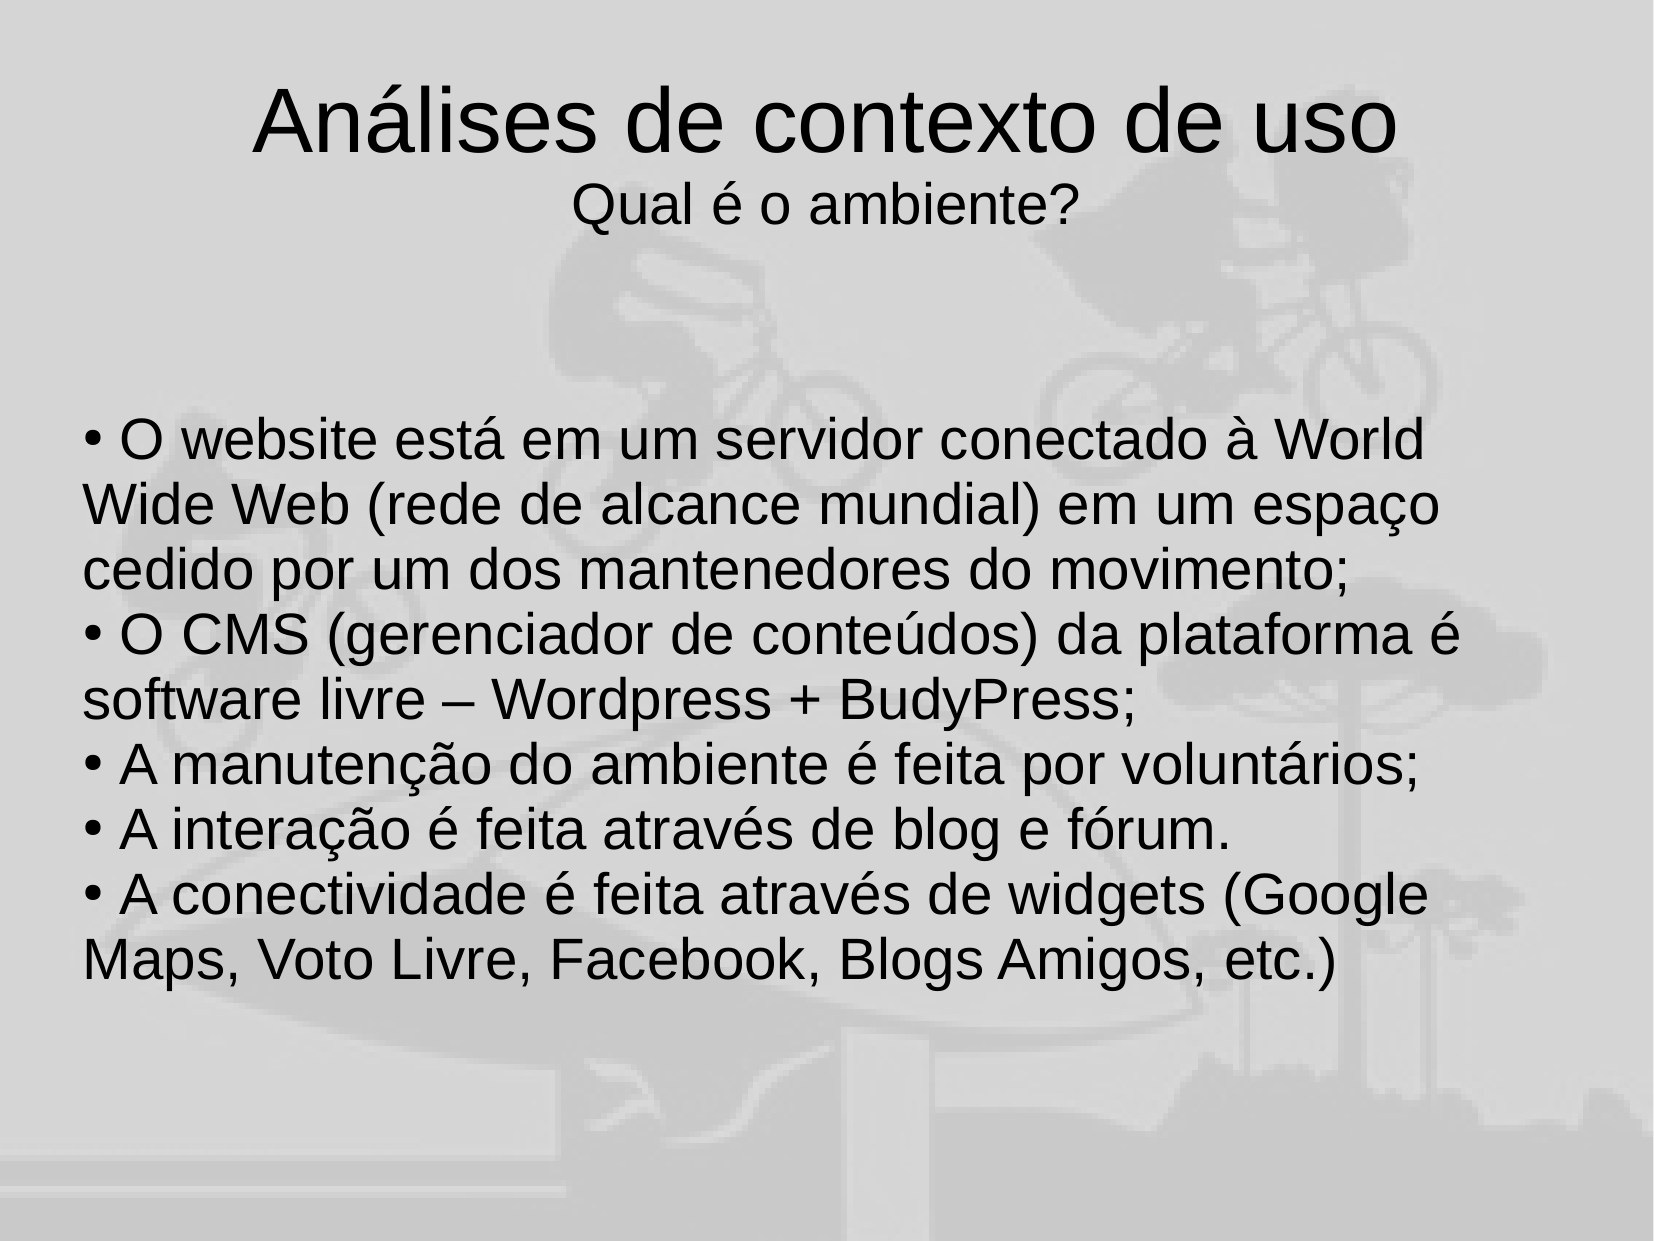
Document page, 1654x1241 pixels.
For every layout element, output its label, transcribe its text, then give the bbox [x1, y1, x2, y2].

title Análises de contexto de uso Qual é o ambiente? [82, 49, 1571, 257]
picture [0, 0, 1654, 1241]
subtitle O website está em um servidor conectado à World Wide Web (rede de alcance mundial) em um espaço cedido por um dos mantenedores do movimento; O CMS (gerenciador de conteúdos) da plataforma é software livre – Wordpress + BudyPress; A manutenção do ambiente é feita por voluntários; A interação é feita através de blog e fórum. A conectividade é feita através de widgets (Google Maps, Voto Livre, Facebook, Blogs Amigos, etc.) [82, 290, 1571, 1109]
